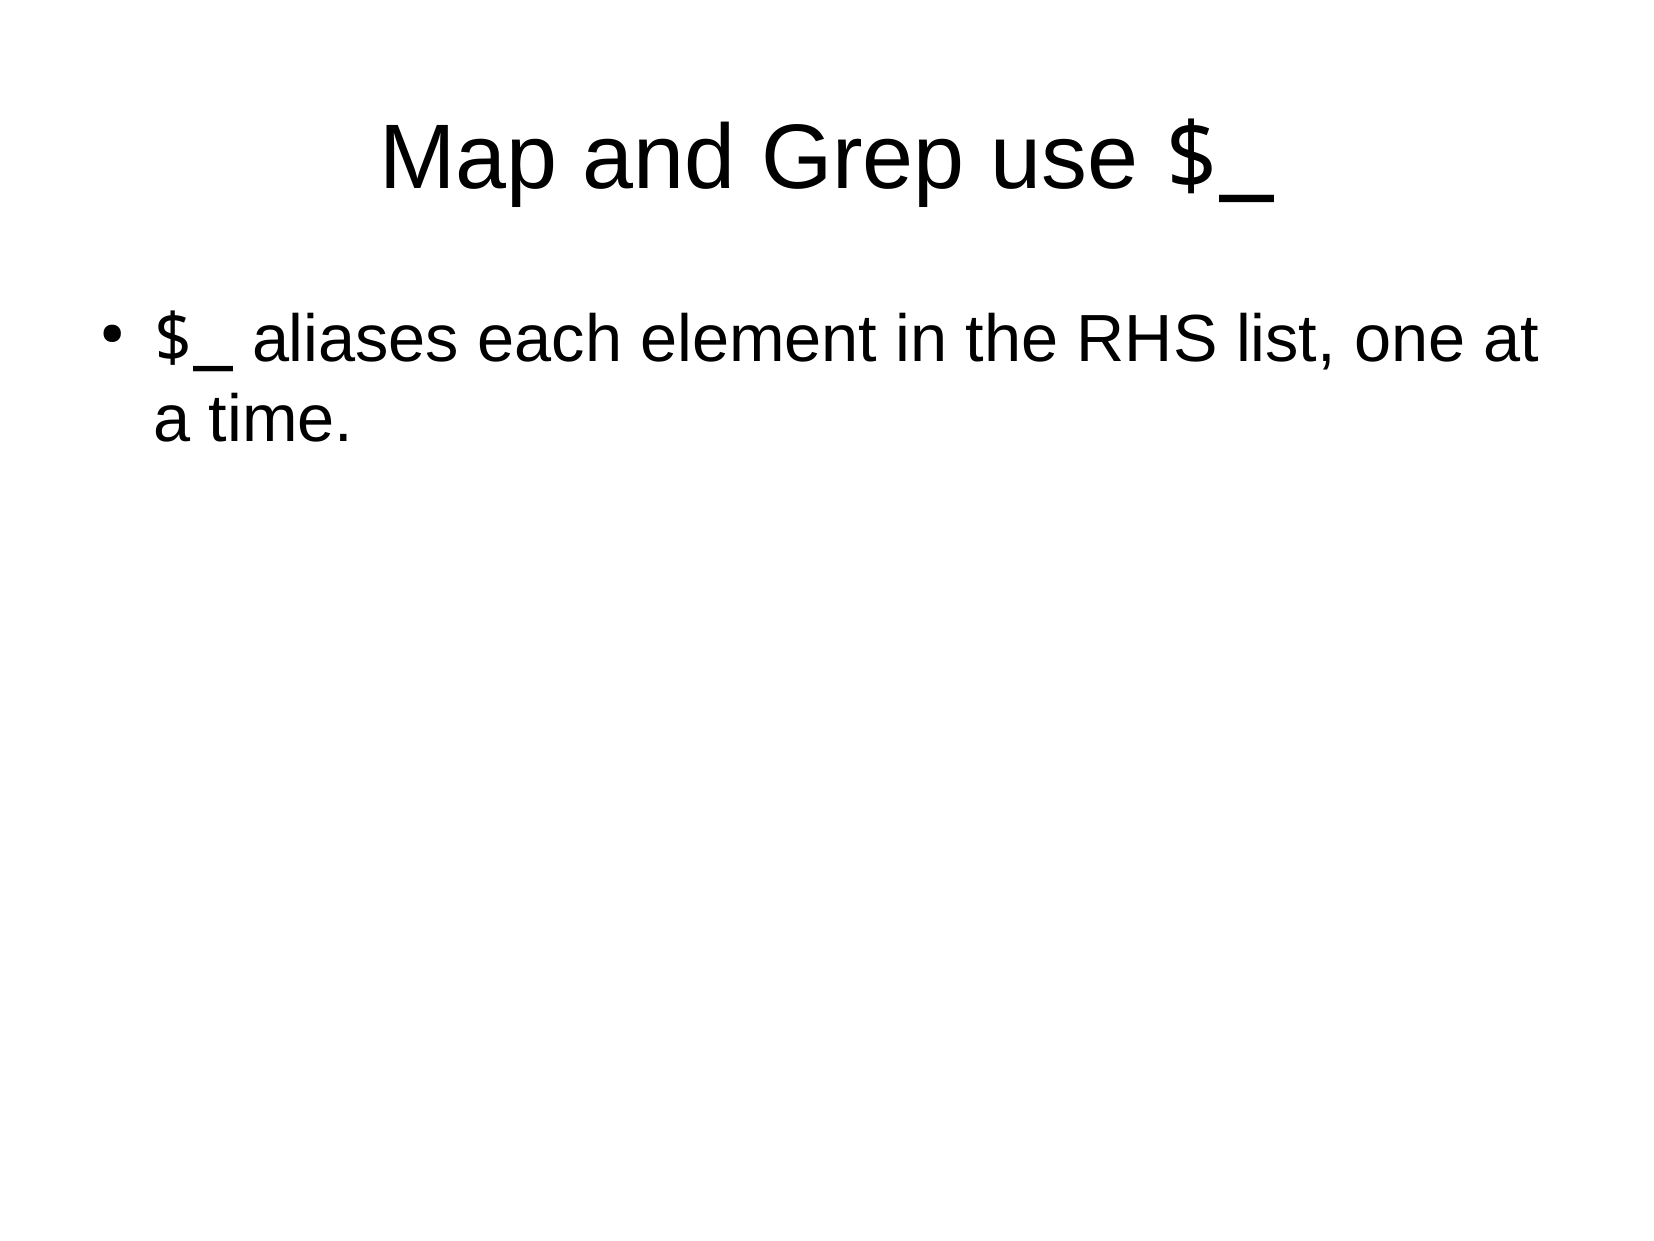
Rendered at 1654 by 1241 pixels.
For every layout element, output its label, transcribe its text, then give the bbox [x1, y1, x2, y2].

list $_ aliases each element in the RHS list, one at a time. [82, 290, 1571, 1010]
title Map and Grep use $_ [82, 49, 1571, 257]
